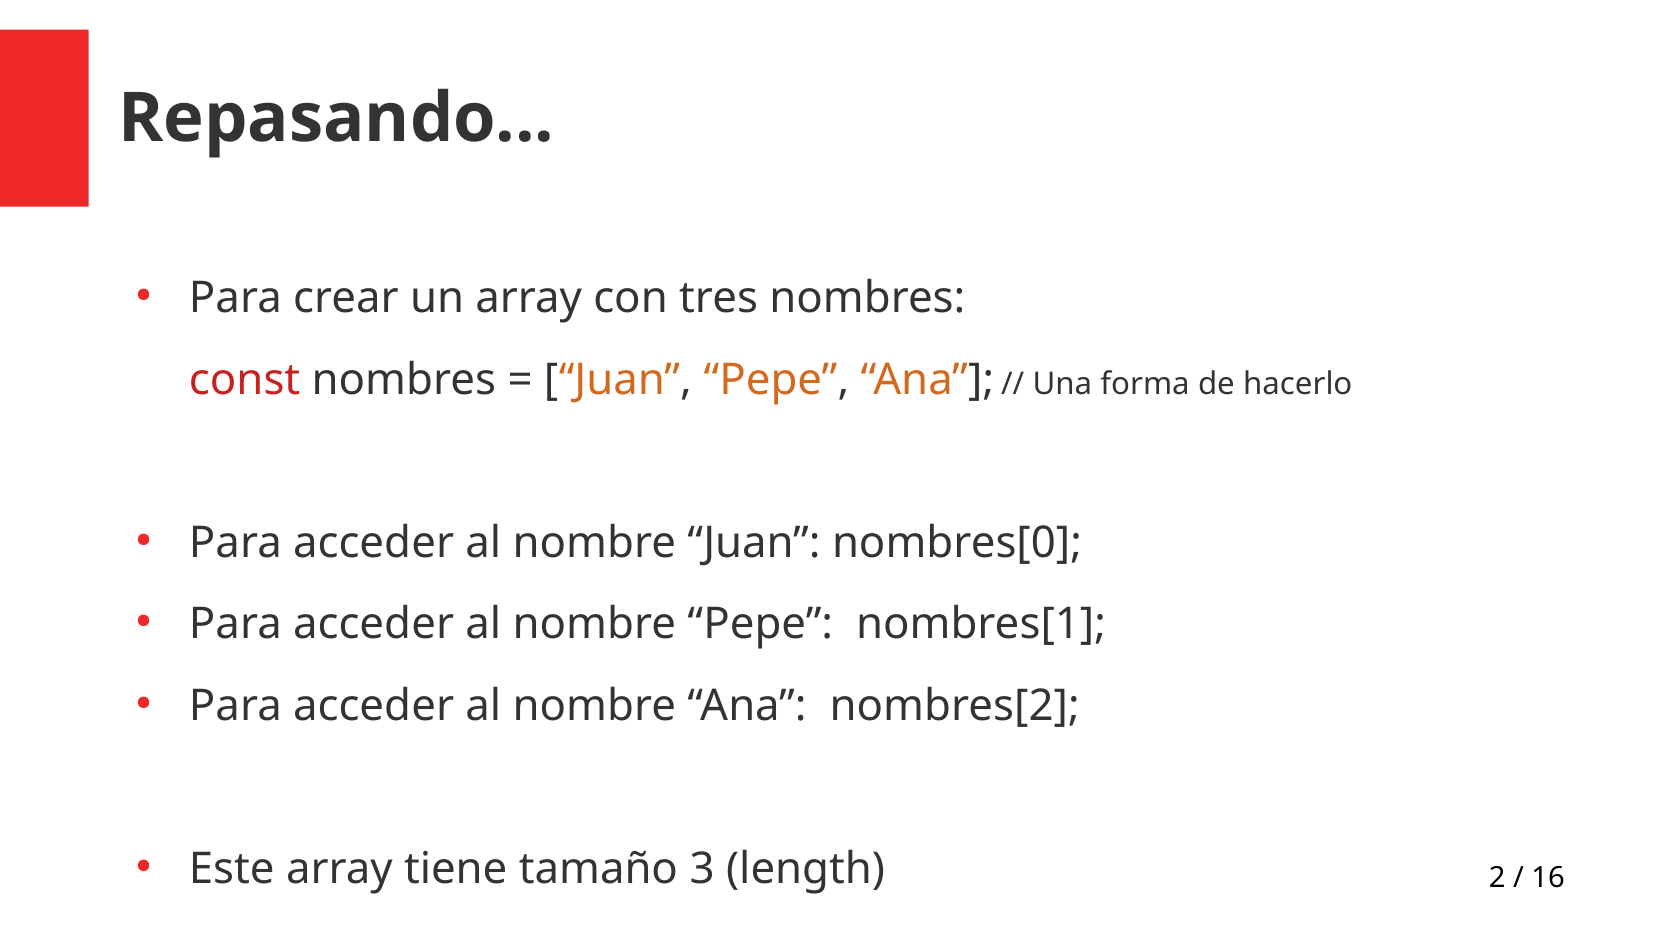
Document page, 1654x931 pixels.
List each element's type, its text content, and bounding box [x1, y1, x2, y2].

list Para crear un array con tres nombres: const nombres = [“Juan”, “Pepe”, “Ana”]; // Una forma de hacerlo Para acceder al nombre “Juan”: nombres[0]; Para acceder al nombre “Pepe”: nombres[1]; Para acceder al nombre “Ana”: nombres[2]; Este array tiene tamaño 3 (length) Sus índices van del 0 al 2. [118, 265, 1536, 806]
title Repasando... [118, 37, 1571, 193]
